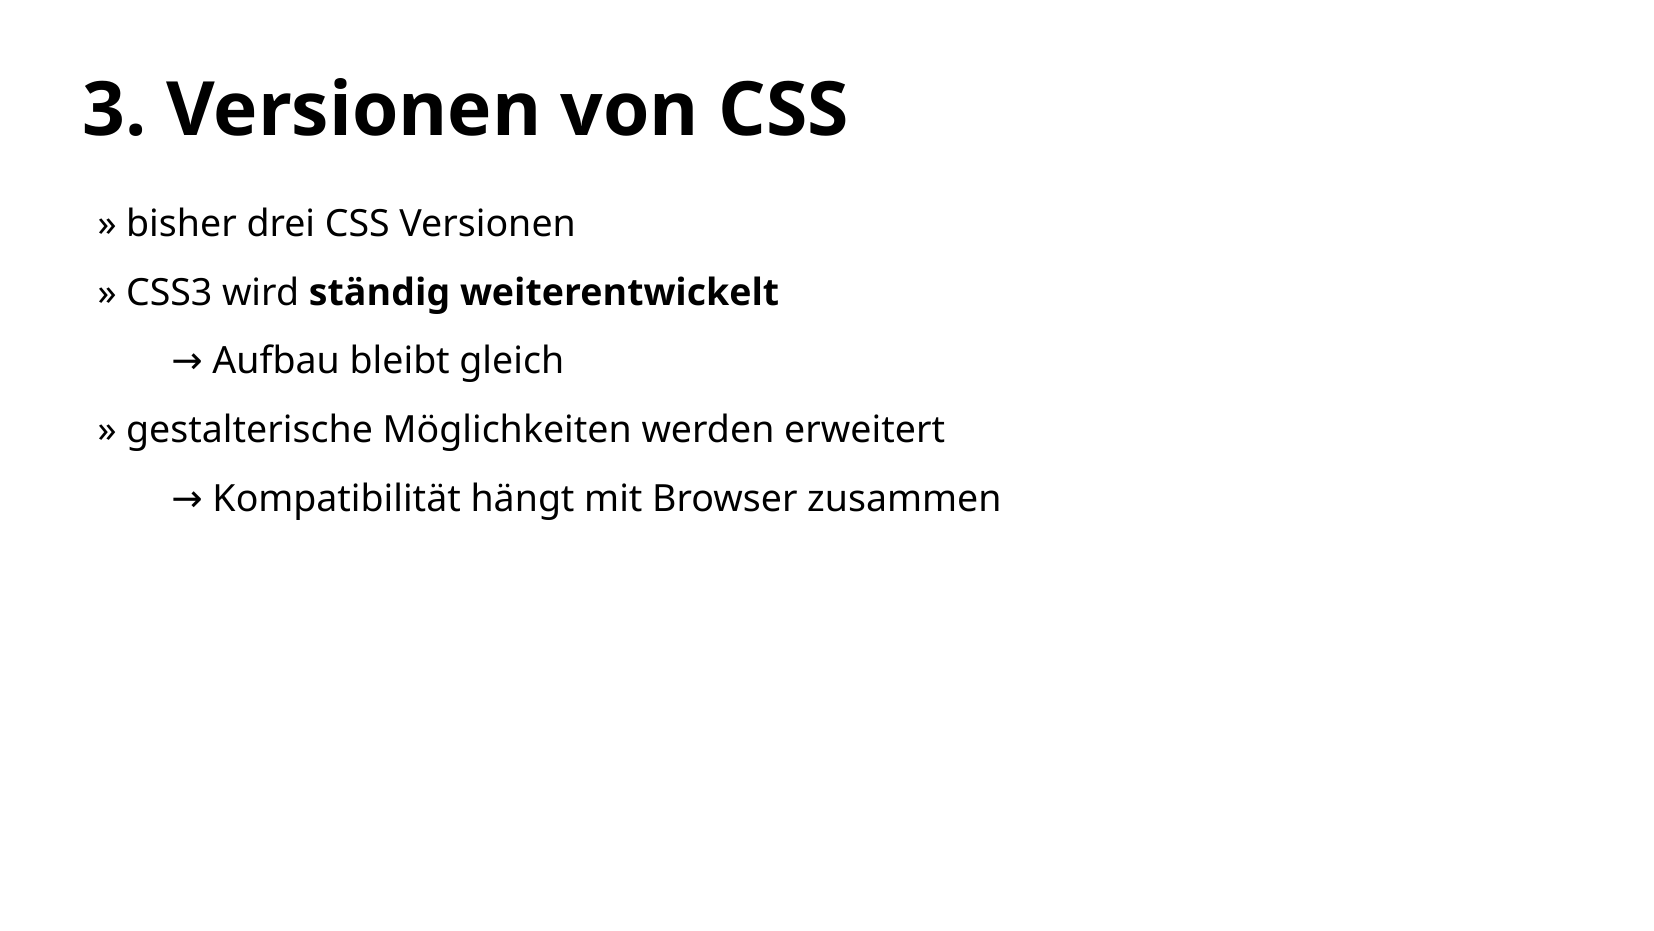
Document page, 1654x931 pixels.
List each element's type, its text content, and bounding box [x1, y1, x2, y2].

title 3. Versionen von CSS [82, 59, 1571, 154]
text_box » bisher drei CSS Versionen » CSS3 wird ständig weiterentwickelt → Aufbau bleibt gleich » gestalterische Möglichkeiten werden erweitert → Kompatibilität hängt mit Browser zusammen [82, 189, 1536, 512]
